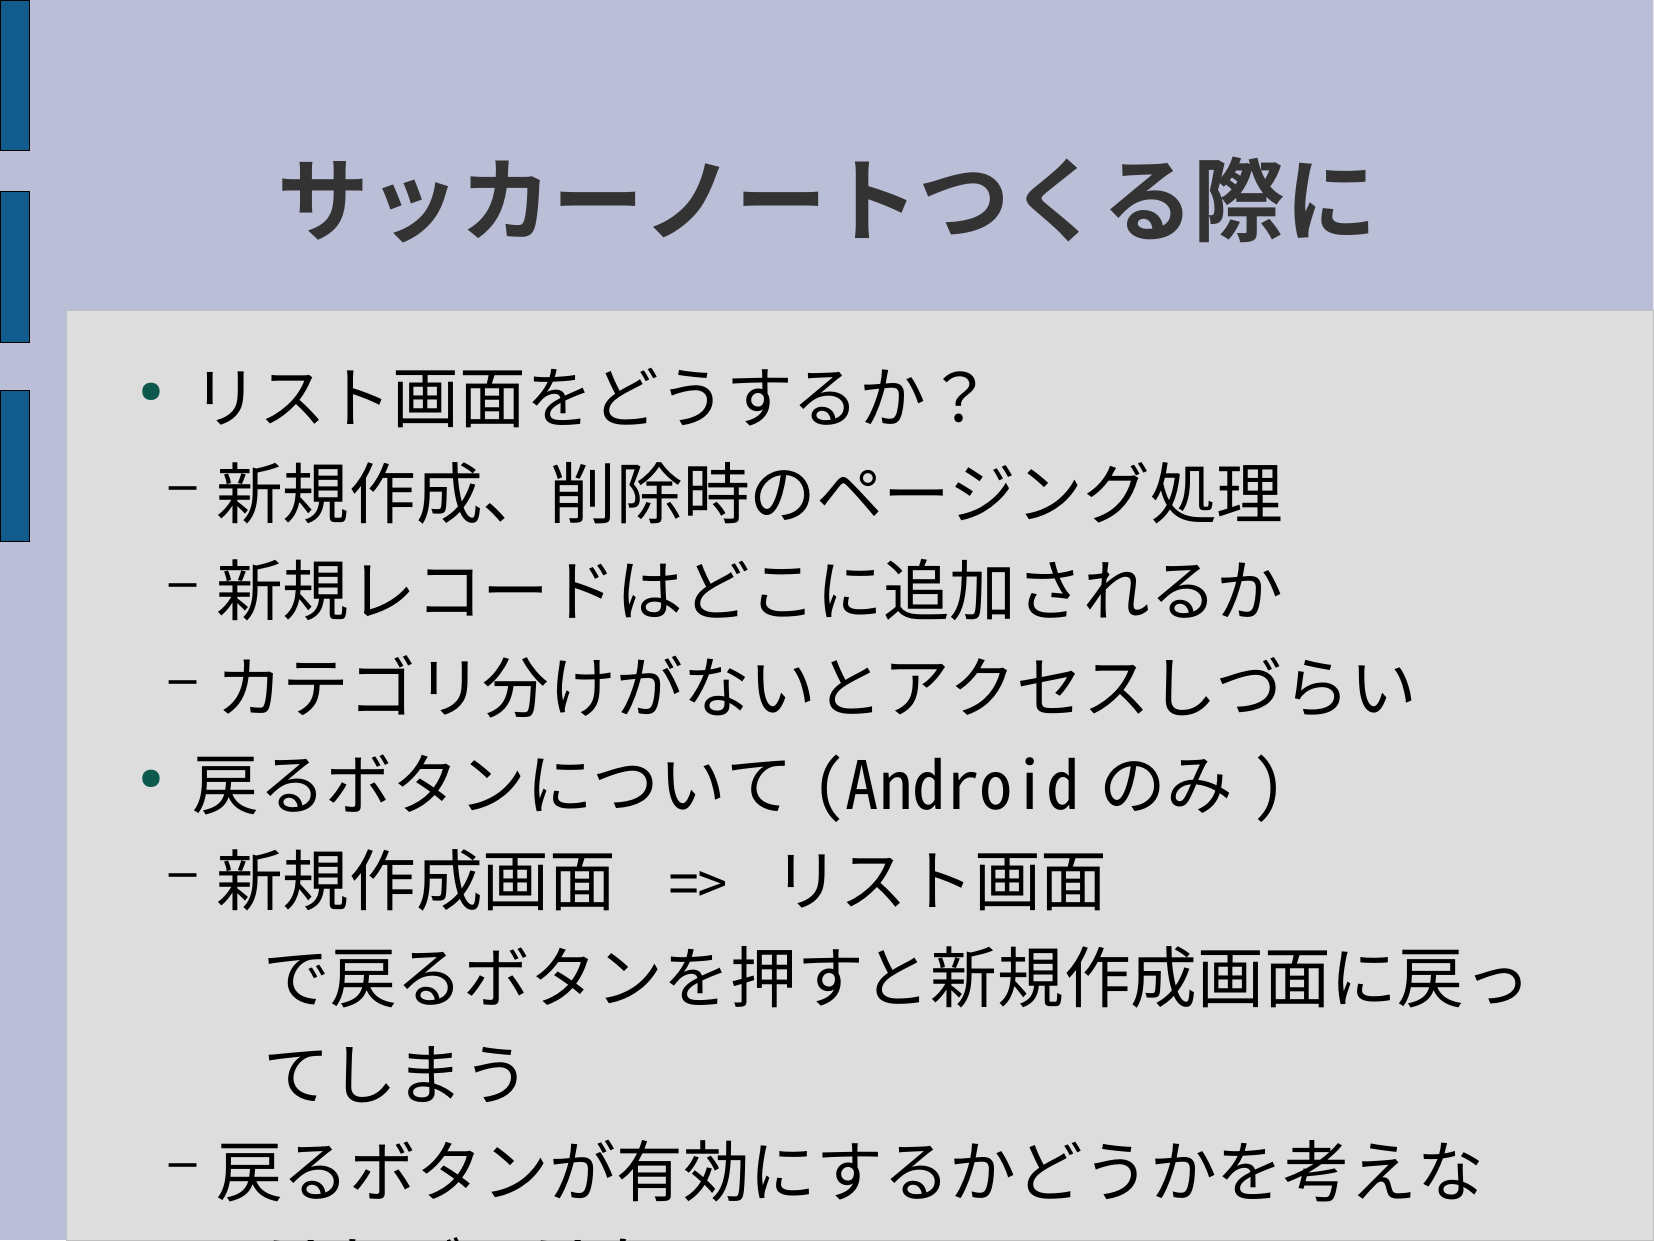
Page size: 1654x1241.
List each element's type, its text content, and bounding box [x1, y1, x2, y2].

list リスト画面をどうするか？ 新規作成、削除時のページング処理 新規レコードはどこに追加されるか カテゴリ分けがないとアクセスしづらい 戻るボタンについて(Androidのみ) 新規作成画面 => リスト画面 で戻るボタンを押すと新規作成画面に戻ってしまう 戻るボタンが有効にするかどうかを考えなければいけない [121, 344, 1534, 1238]
title サッカーノートつくる際に [121, 91, 1534, 299]
